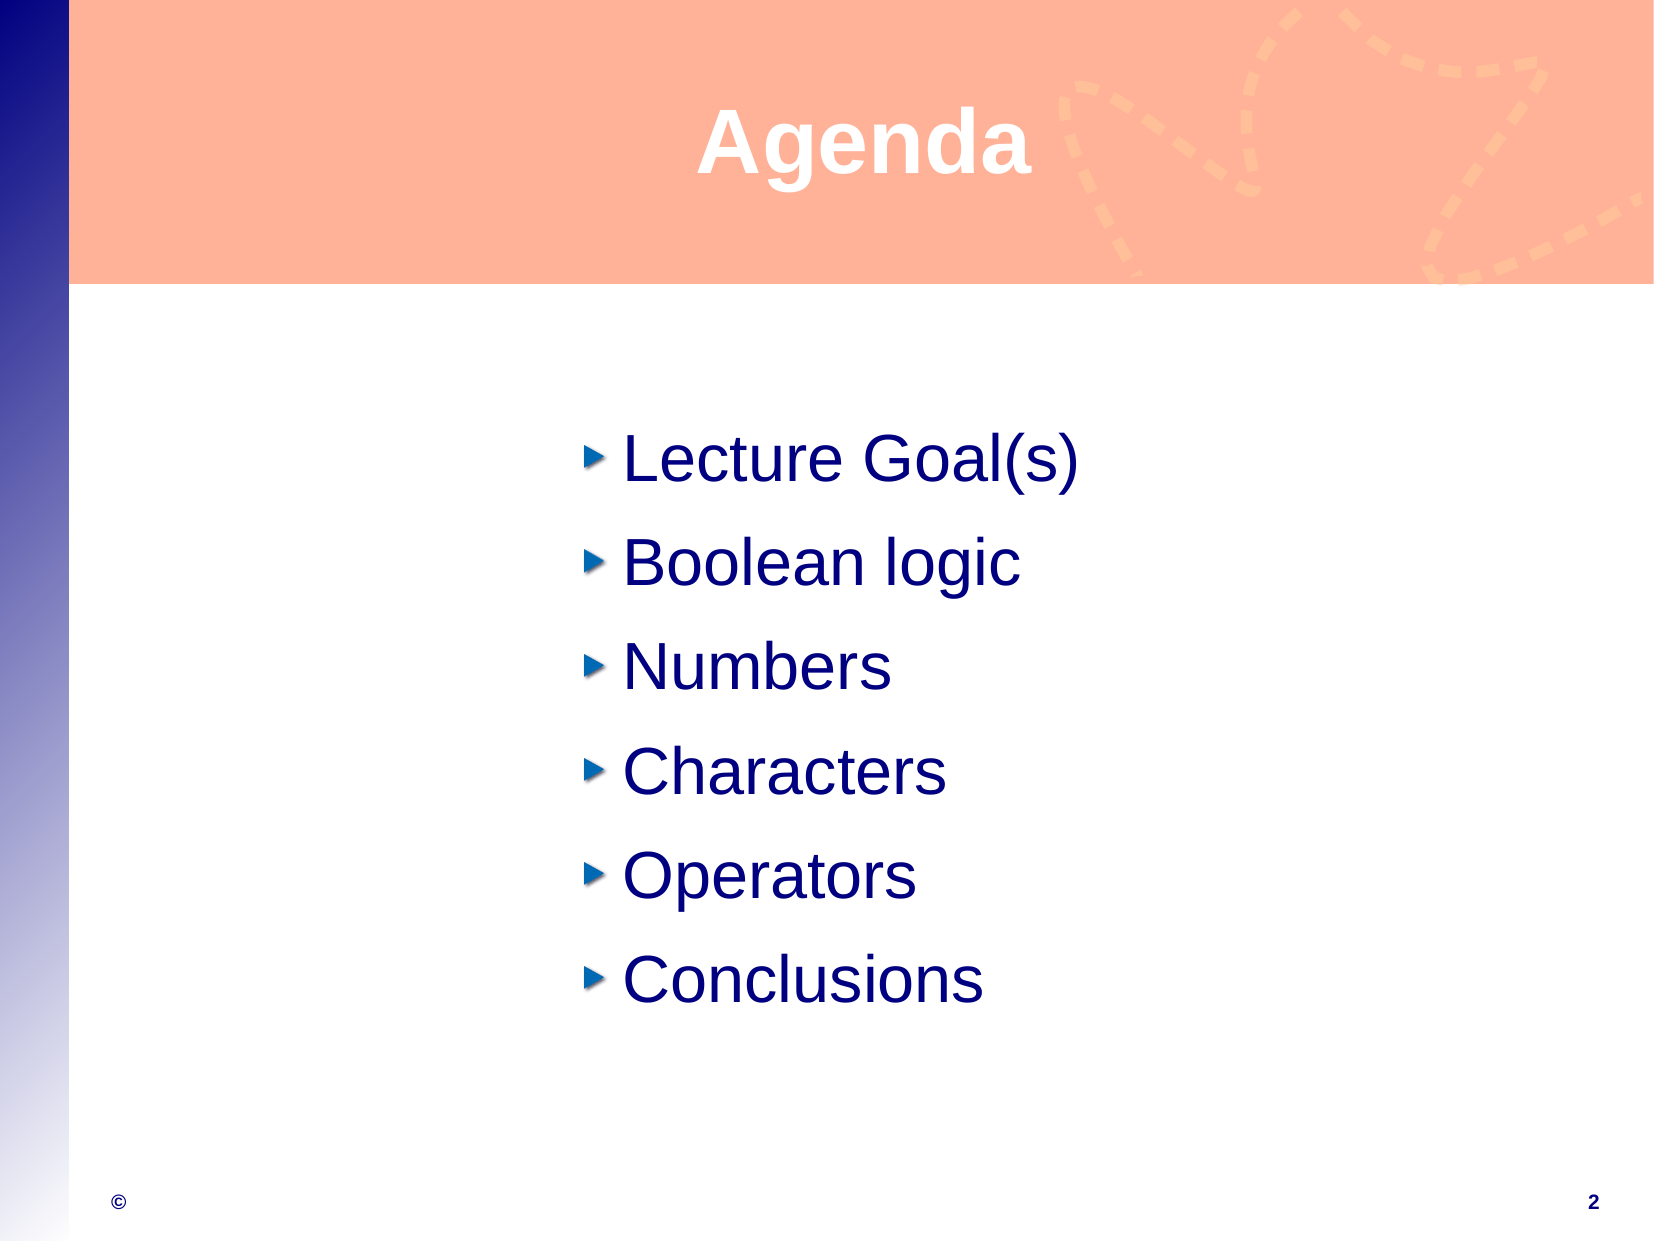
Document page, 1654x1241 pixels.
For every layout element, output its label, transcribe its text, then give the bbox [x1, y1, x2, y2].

list Lecture Goal(s) Boolean logic Numbers Characters Operators Conclusions [551, 420, 1149, 1064]
title Agenda [111, 37, 1617, 246]
